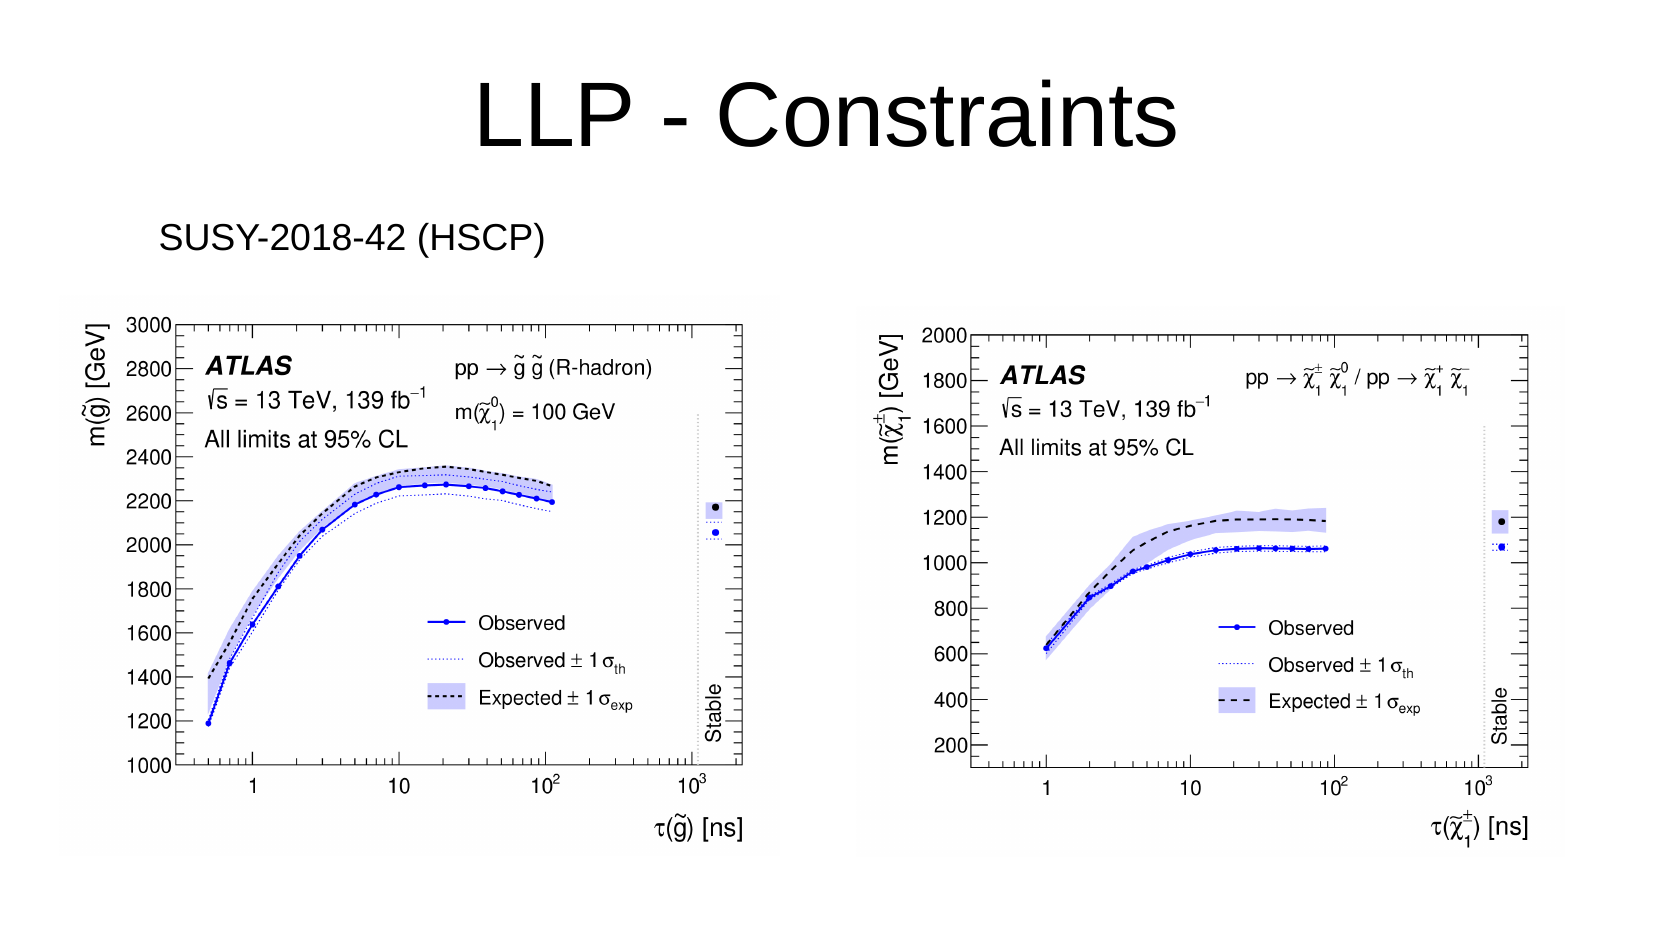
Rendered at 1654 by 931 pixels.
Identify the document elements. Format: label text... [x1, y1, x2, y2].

text_box SUSY-2018-42 (HSCP) [143, 208, 562, 266]
picture [856, 306, 1565, 857]
title LLP - Constraints [82, 37, 1571, 193]
picture [59, 295, 780, 856]
